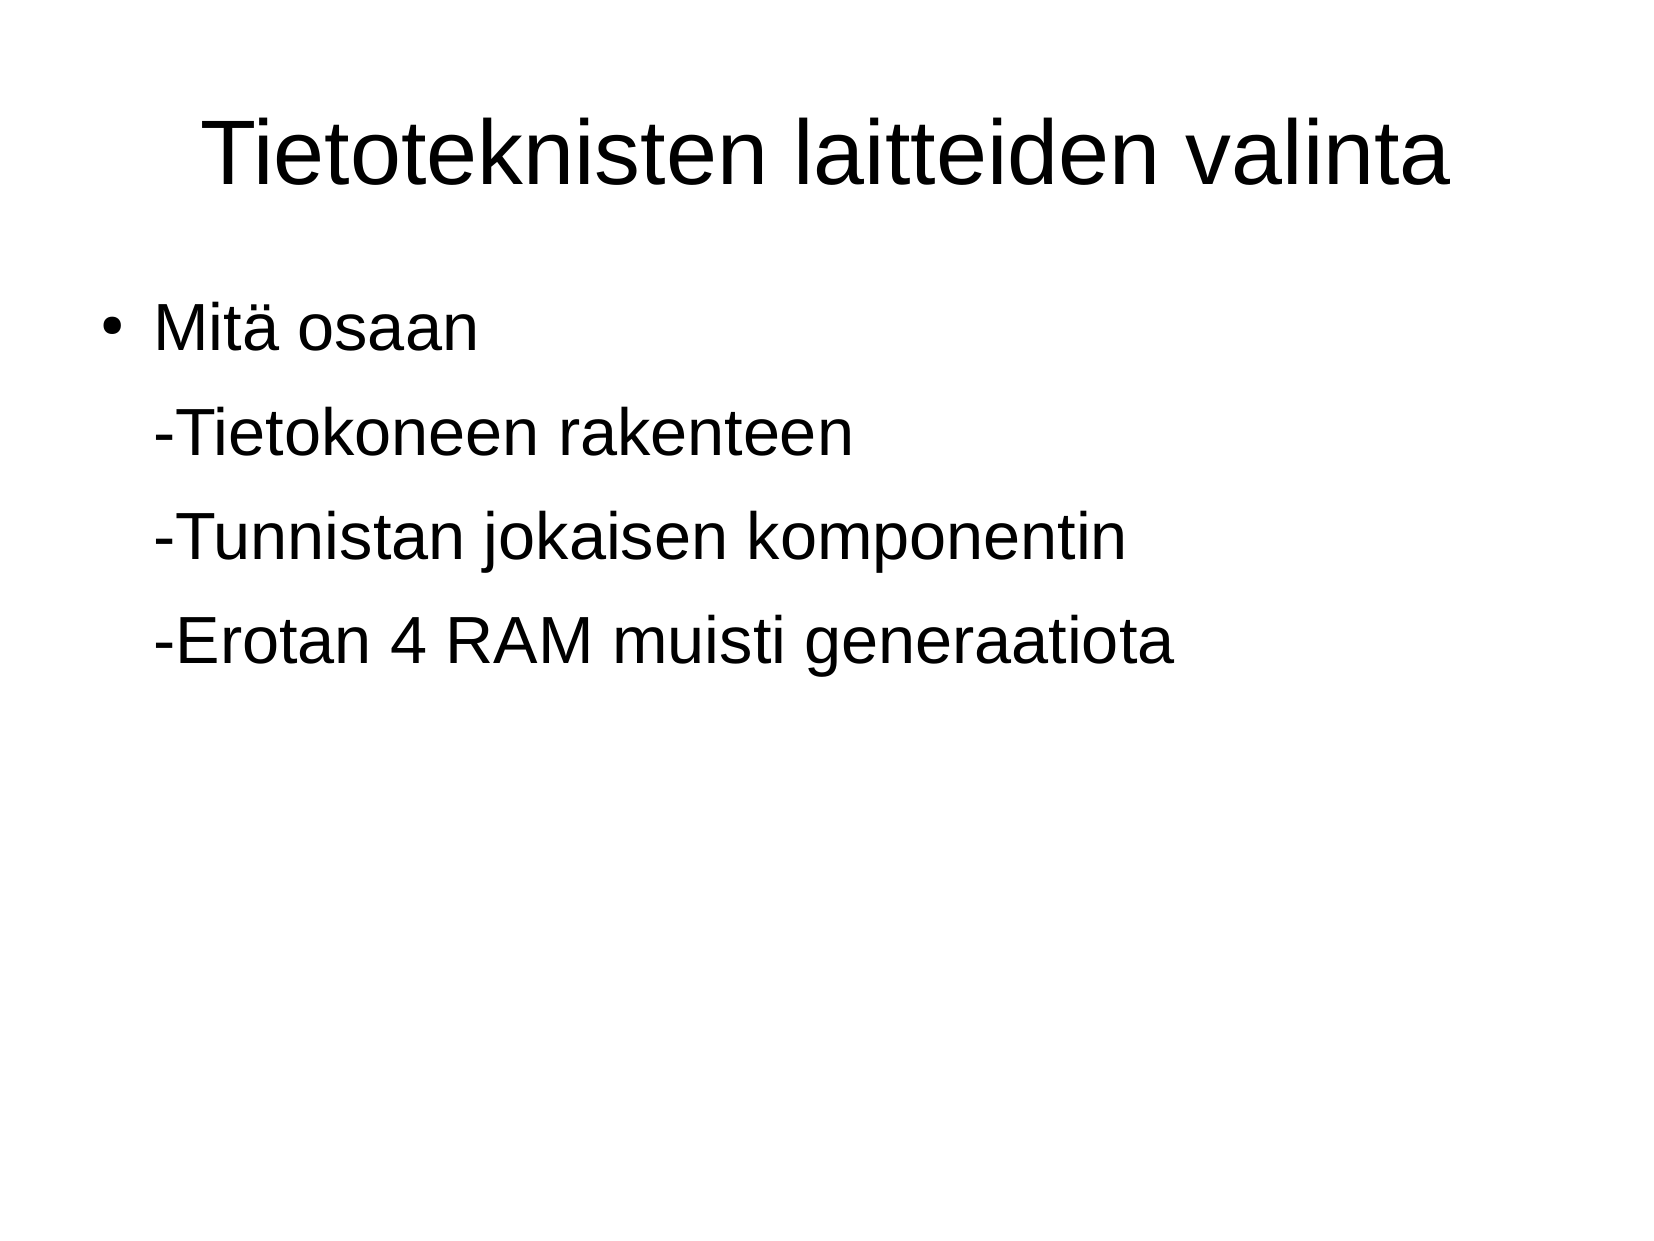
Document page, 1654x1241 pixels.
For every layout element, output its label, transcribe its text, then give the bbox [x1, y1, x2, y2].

title Tietoteknisten laitteiden valinta [82, 49, 1571, 257]
list Mitä osaan -Tietokoneen rakenteen -Tunnistan jokaisen komponentin -Erotan 4 RAM muisti generaatiota [82, 290, 1571, 1109]
